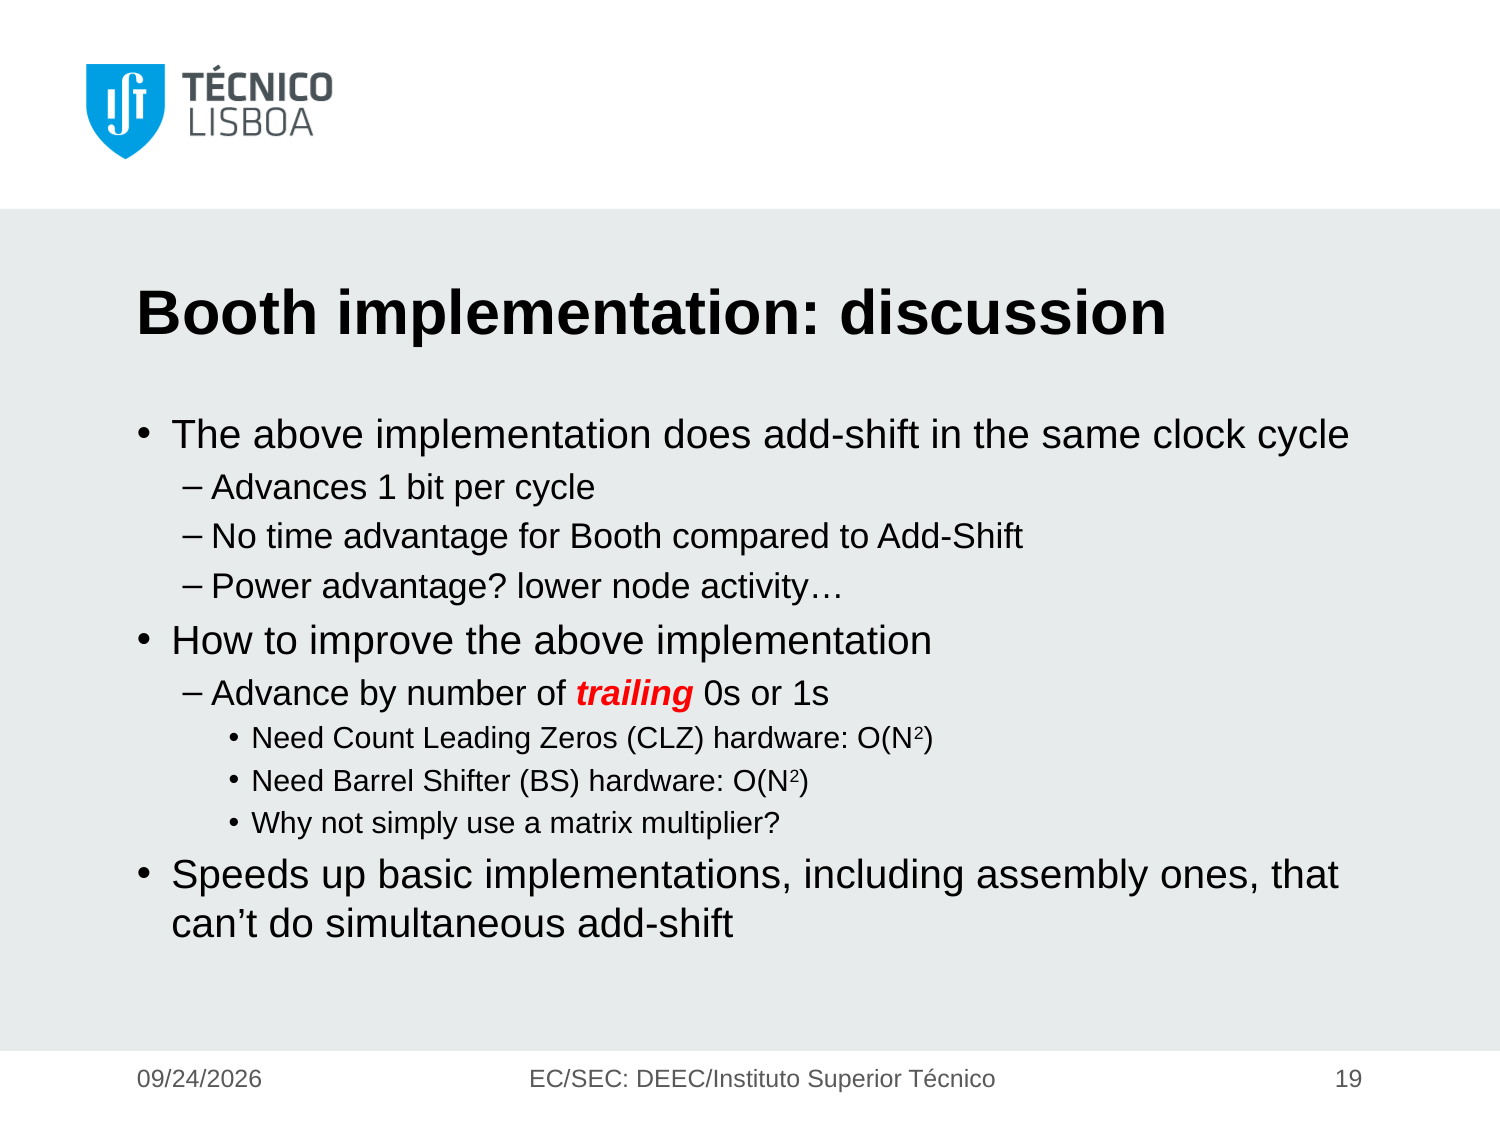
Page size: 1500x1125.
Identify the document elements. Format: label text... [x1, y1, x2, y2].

footer EC/SEC: DEEC/Instituto Superior Técnico [512, 1052, 1021, 1103]
picture [0, 0, 1500, 1125]
title Booth implementation: discussion [121, 237, 1378, 381]
slide_number <number> [1077, 1052, 1378, 1103]
slide_number 10/22/2018 [121, 1052, 425, 1103]
list The above implementation does add-shift in the same clock cycle Advances 1 bit per cycle No time advantage for Booth compared to Add-Shift Power advantage? lower node activity… How to improve the above implementation Advance by number of trailing 0s or 1s Need Count Leading Zeros (CLZ) hardware: O(N2) Need Barrel Shifter (BS) hardware: O(N2) Why not simply use a matrix multiplier? Speeds up basic implementations, including assembly ones, that can’t do simultaneous add-shift [121, 400, 1378, 1005]
